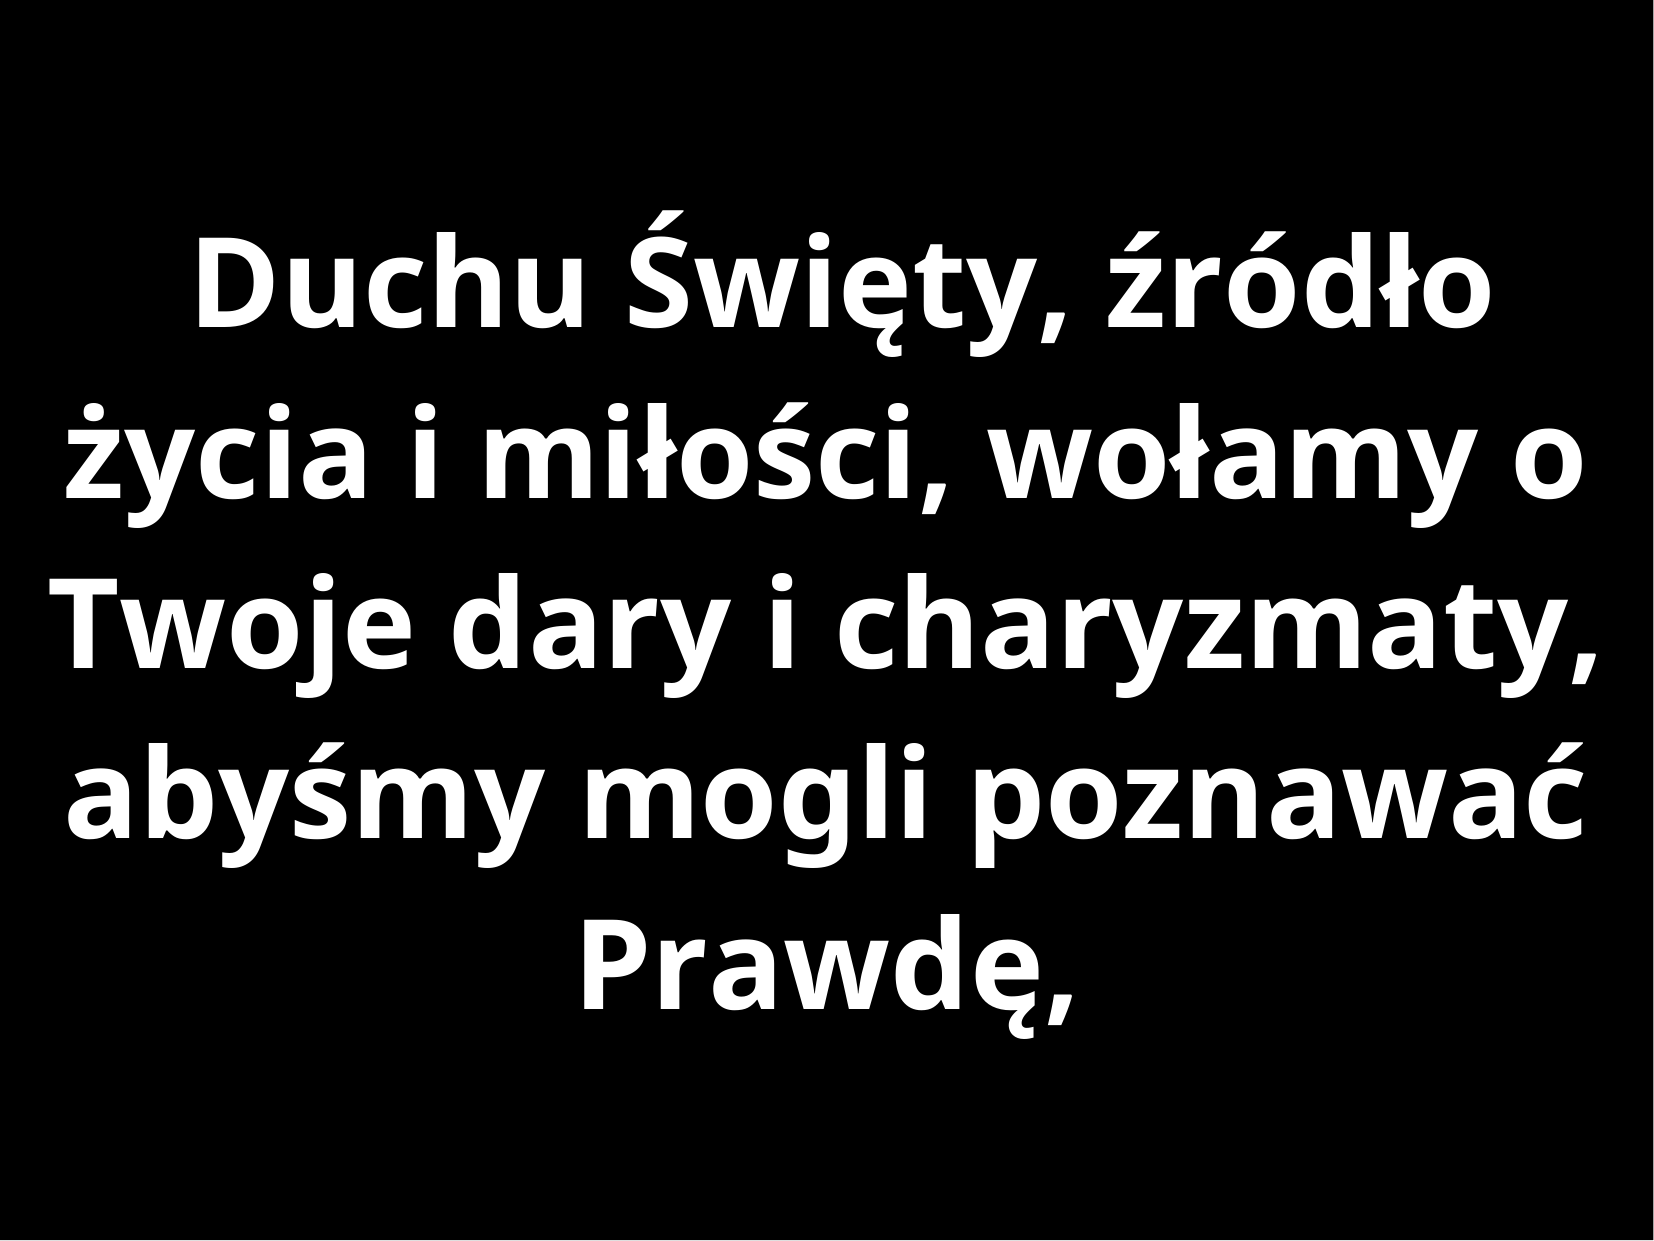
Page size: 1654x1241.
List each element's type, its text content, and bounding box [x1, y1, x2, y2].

title Duchu Święty, źródło życia i miłości, wołamy o Twoje dary i charyzmaty, abyśmy mogli poznawać Prawdę, [0, 0, 1654, 1241]
